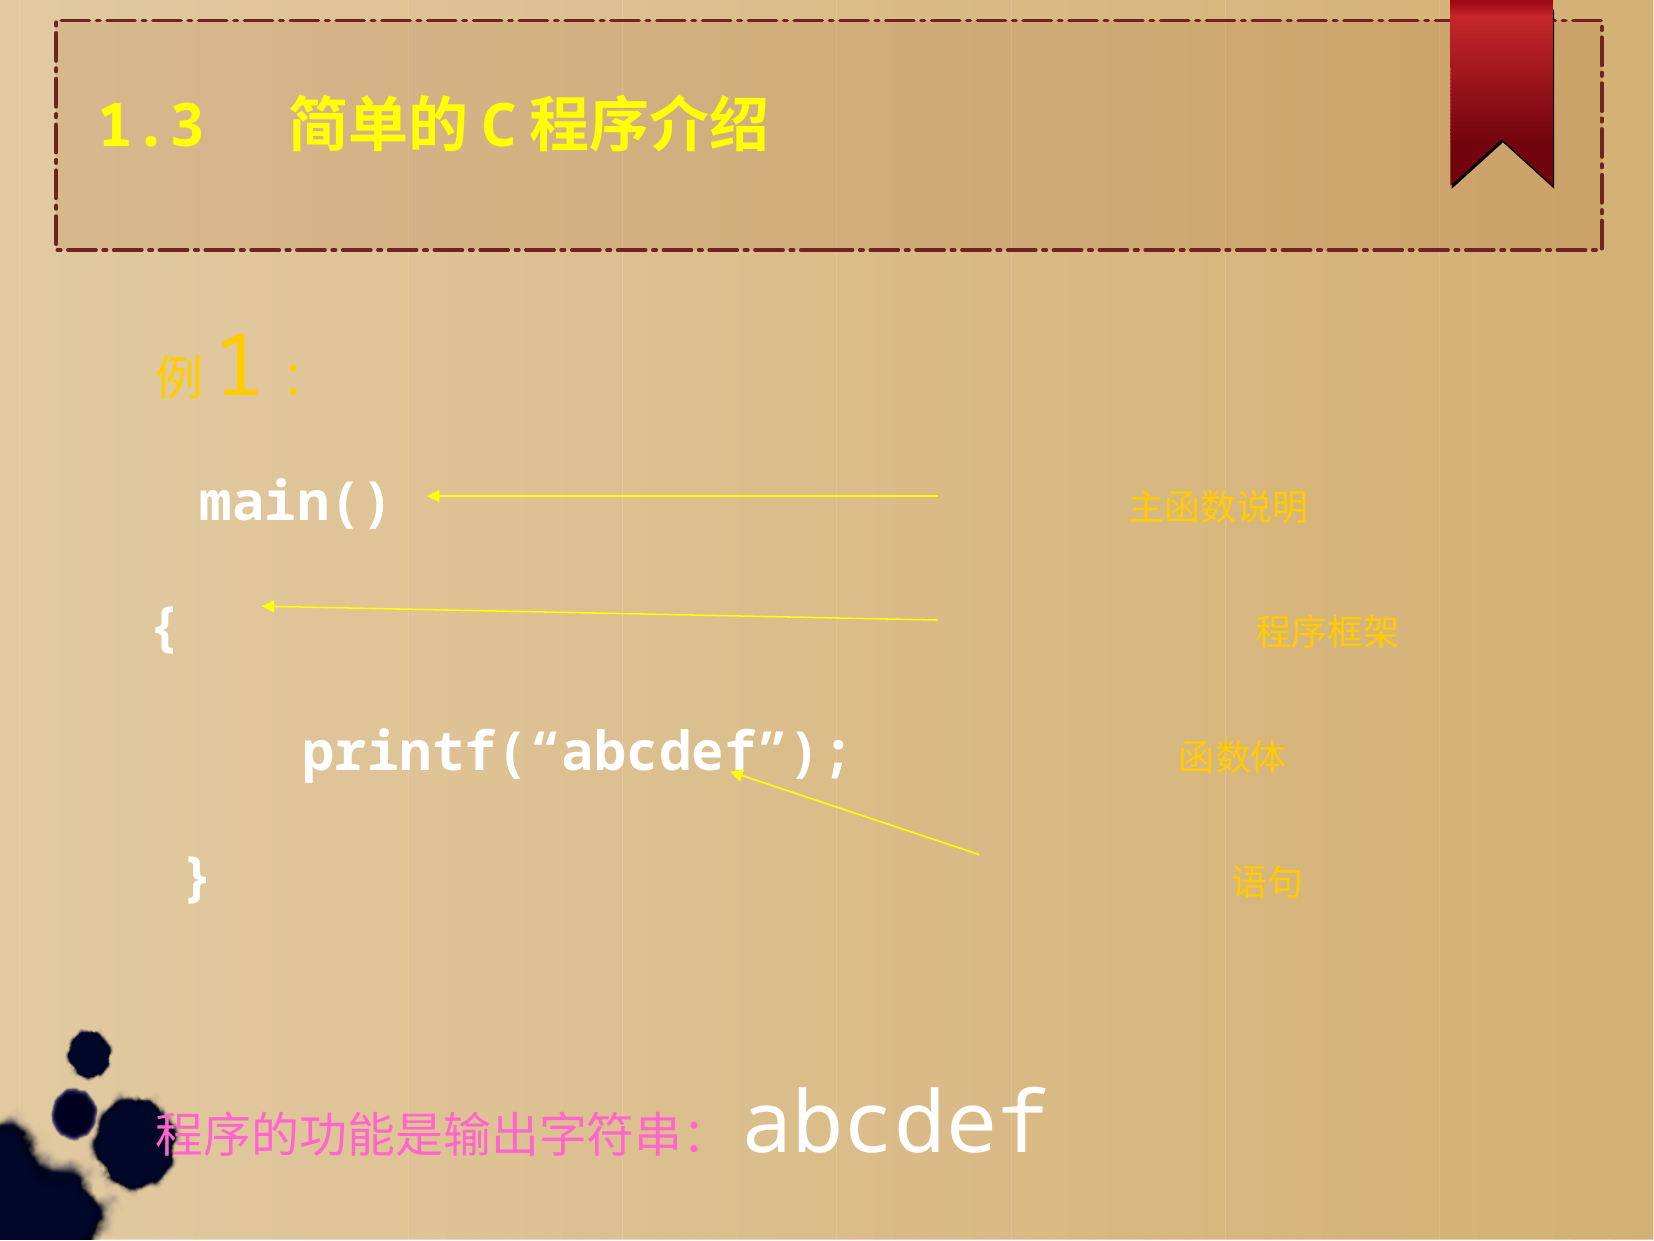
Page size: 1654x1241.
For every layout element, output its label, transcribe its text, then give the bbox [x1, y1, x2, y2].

list 1.3 简单的C程序介绍 例1： main() 主函数说明 { 程序框架 printf(“abcdef”); 函数体 } 语句 程序的功能是输出字符串：abcdef [82, 68, 1599, 1199]
